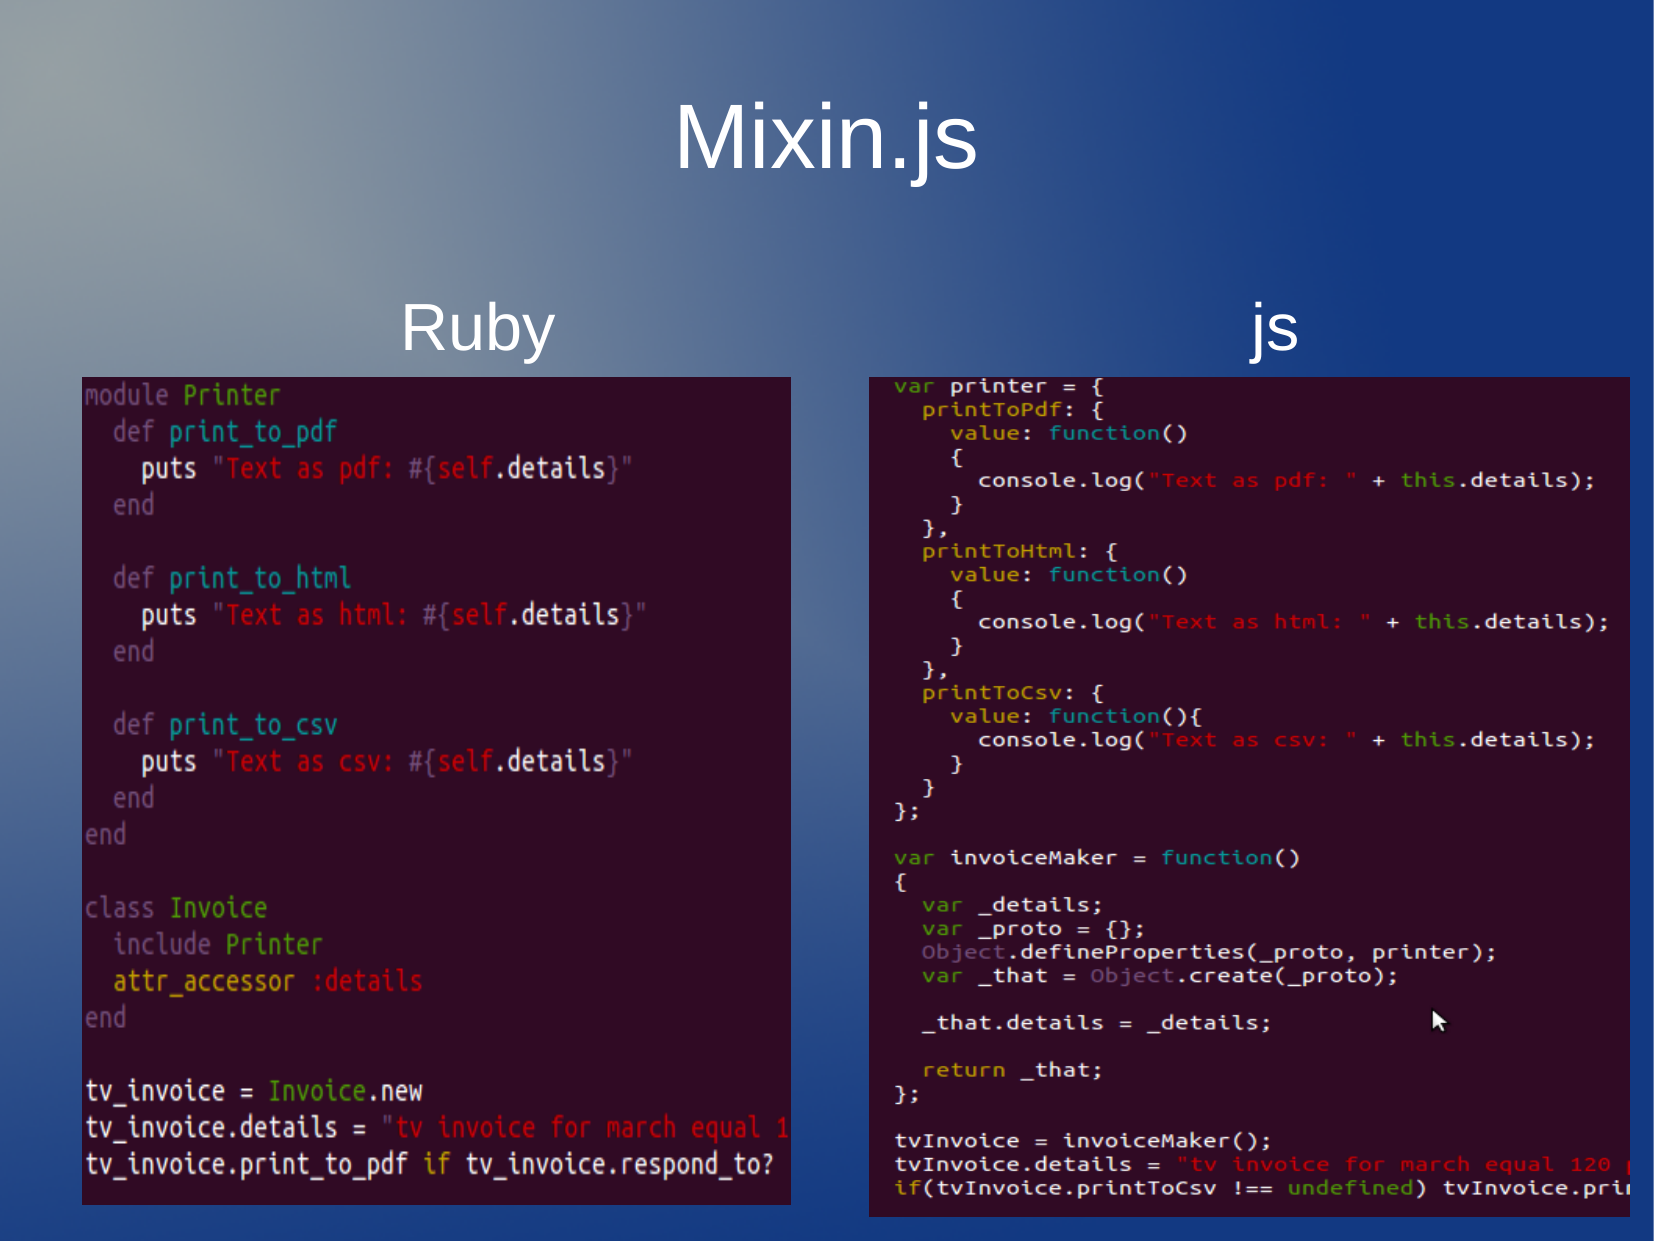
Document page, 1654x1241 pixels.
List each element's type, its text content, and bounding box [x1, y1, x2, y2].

title Mixin.js [82, 49, 1571, 225]
list Ruby [82, 290, 804, 1094]
list js [845, 290, 1654, 1094]
picture [0, 0, 1654, 1241]
